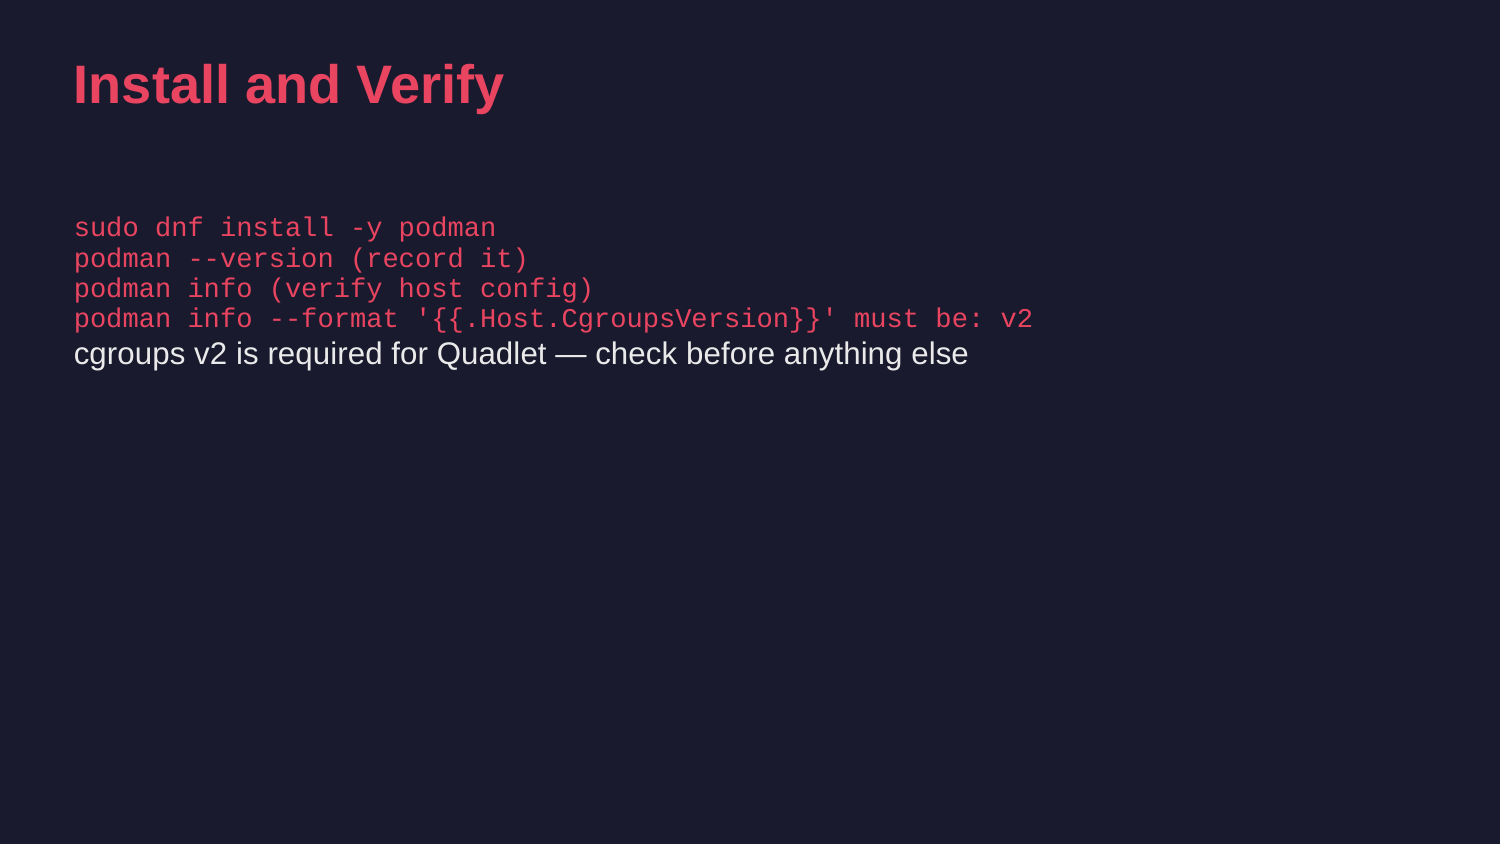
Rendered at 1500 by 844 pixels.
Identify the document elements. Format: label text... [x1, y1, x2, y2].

text_box sudo dnf install -y podman podman --version (record it) podman info (verify host config) podman info --format '{{.Host.CgroupsVersion}}' must be: v2 cgroups v2 is required for Quadlet — check before anything else [59, 206, 1441, 798]
title Install and Verify [59, 47, 1441, 166]
